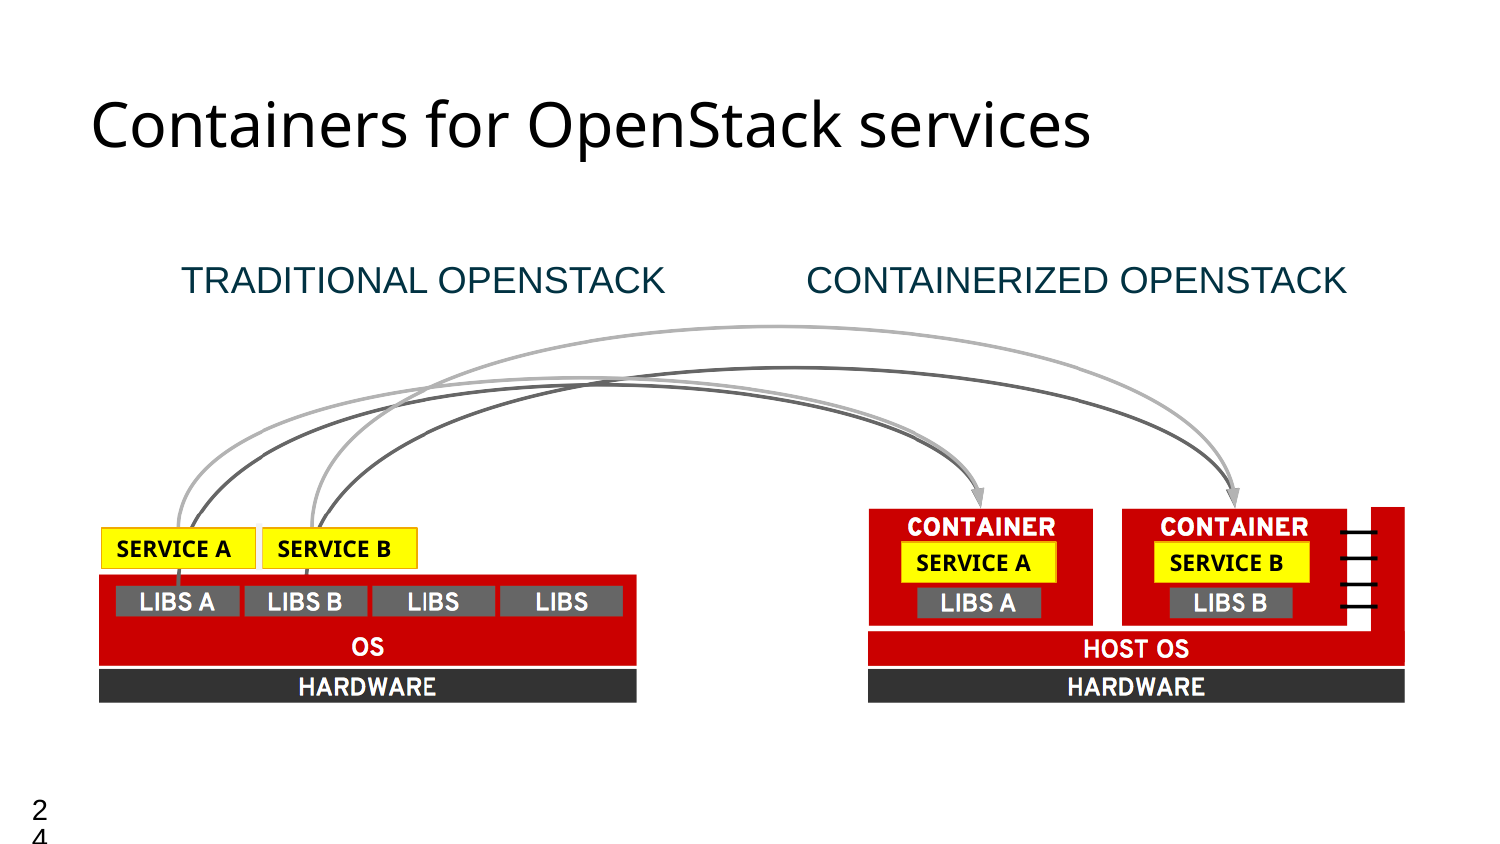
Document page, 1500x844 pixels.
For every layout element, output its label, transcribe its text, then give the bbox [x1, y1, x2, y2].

text_box Containers for OpenStack services [75, 33, 1425, 175]
text_box CONTAINERIZED OPENSTACK [765, 253, 1388, 324]
text_box SERVICE A [901, 542, 1057, 583]
text_box SERVICE B [1154, 542, 1310, 583]
picture [99, 324, 1405, 703]
text_box TRADITIONAL OPENSTACK [112, 253, 735, 324]
text_box [256, 523, 263, 571]
text_box SERVICE B [263, 528, 418, 569]
text_box SERVICE A [101, 528, 256, 569]
slide_number <number> [16, 776, 77, 842]
